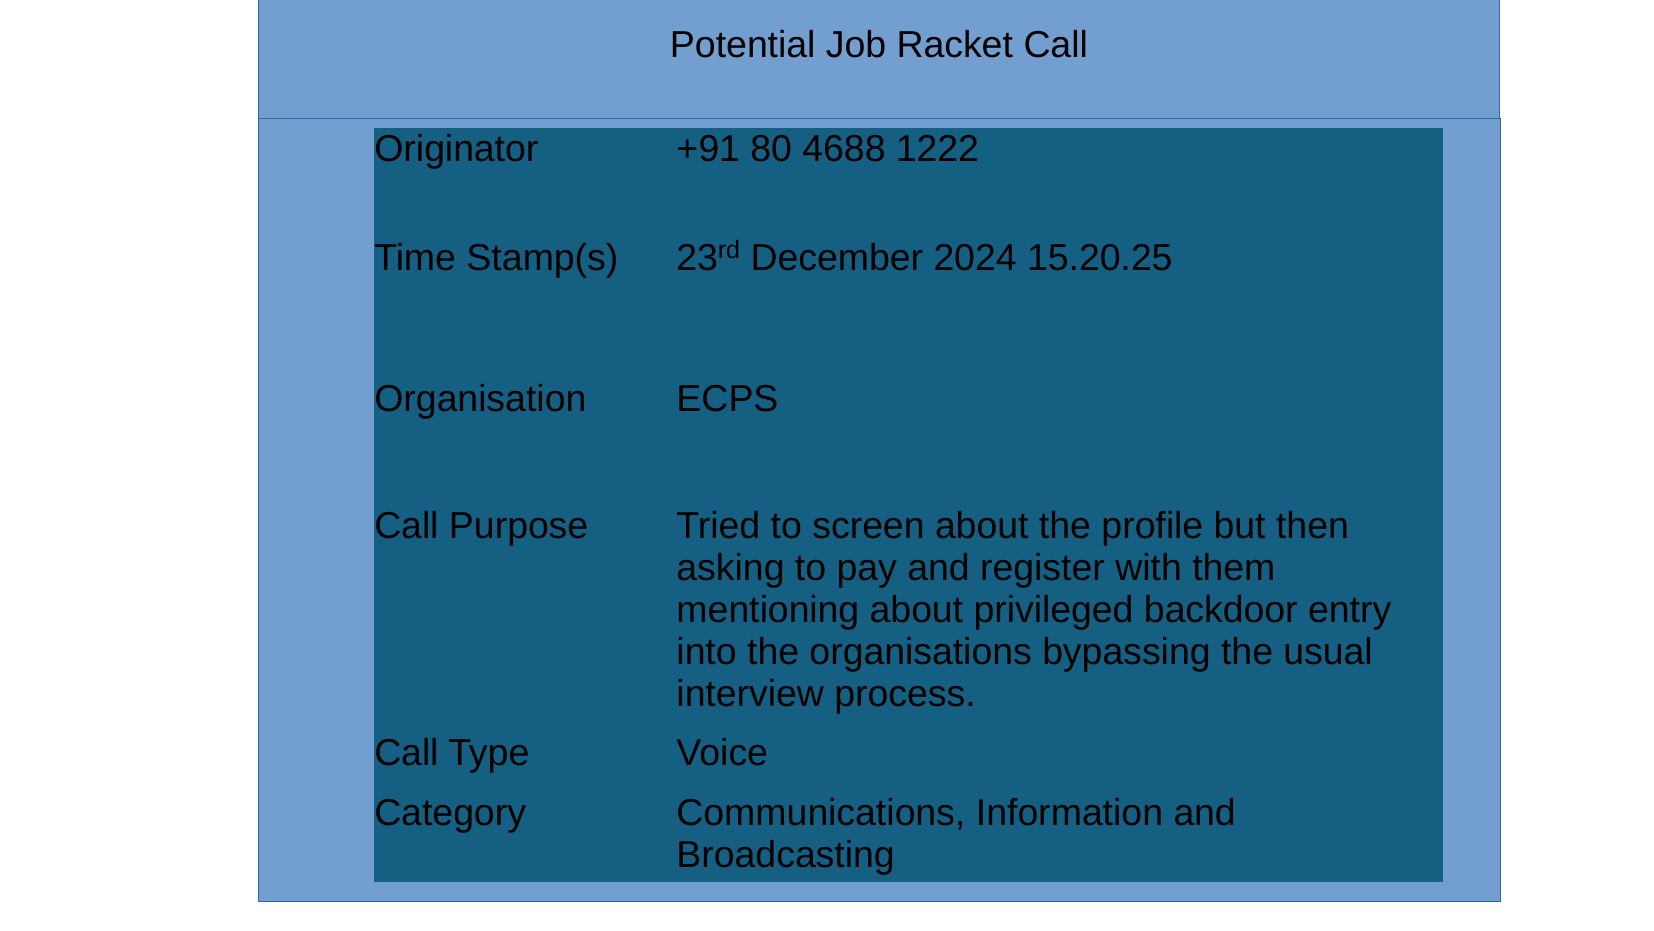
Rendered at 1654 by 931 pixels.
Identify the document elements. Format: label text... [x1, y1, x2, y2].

table_cell Call Type [374, 731, 676, 792]
table_cell 23rd December 2024 15.20.25 [676, 236, 1443, 377]
text_box Potential Job Racket Call [258, 0, 1500, 118]
table_cell Communications, Information and Broadcasting [676, 792, 1443, 882]
table_header Originator [374, 128, 676, 236]
table_cell Voice [676, 731, 1443, 792]
table_header +91 80 4688 1222 [676, 128, 1443, 236]
table_cell ECPS [676, 377, 1443, 505]
table_cell Time Stamp(s) [374, 236, 676, 377]
table_cell Organisation [374, 377, 676, 505]
table_cell Call Purpose [374, 505, 676, 731]
table_cell Category [374, 792, 676, 882]
table_cell Tried to screen about the profile but then asking to pay and register with them mentioning about privileged backdoor entry into the organisations bypassing the usual interview process. [676, 505, 1443, 731]
text_box [258, 118, 1501, 902]
